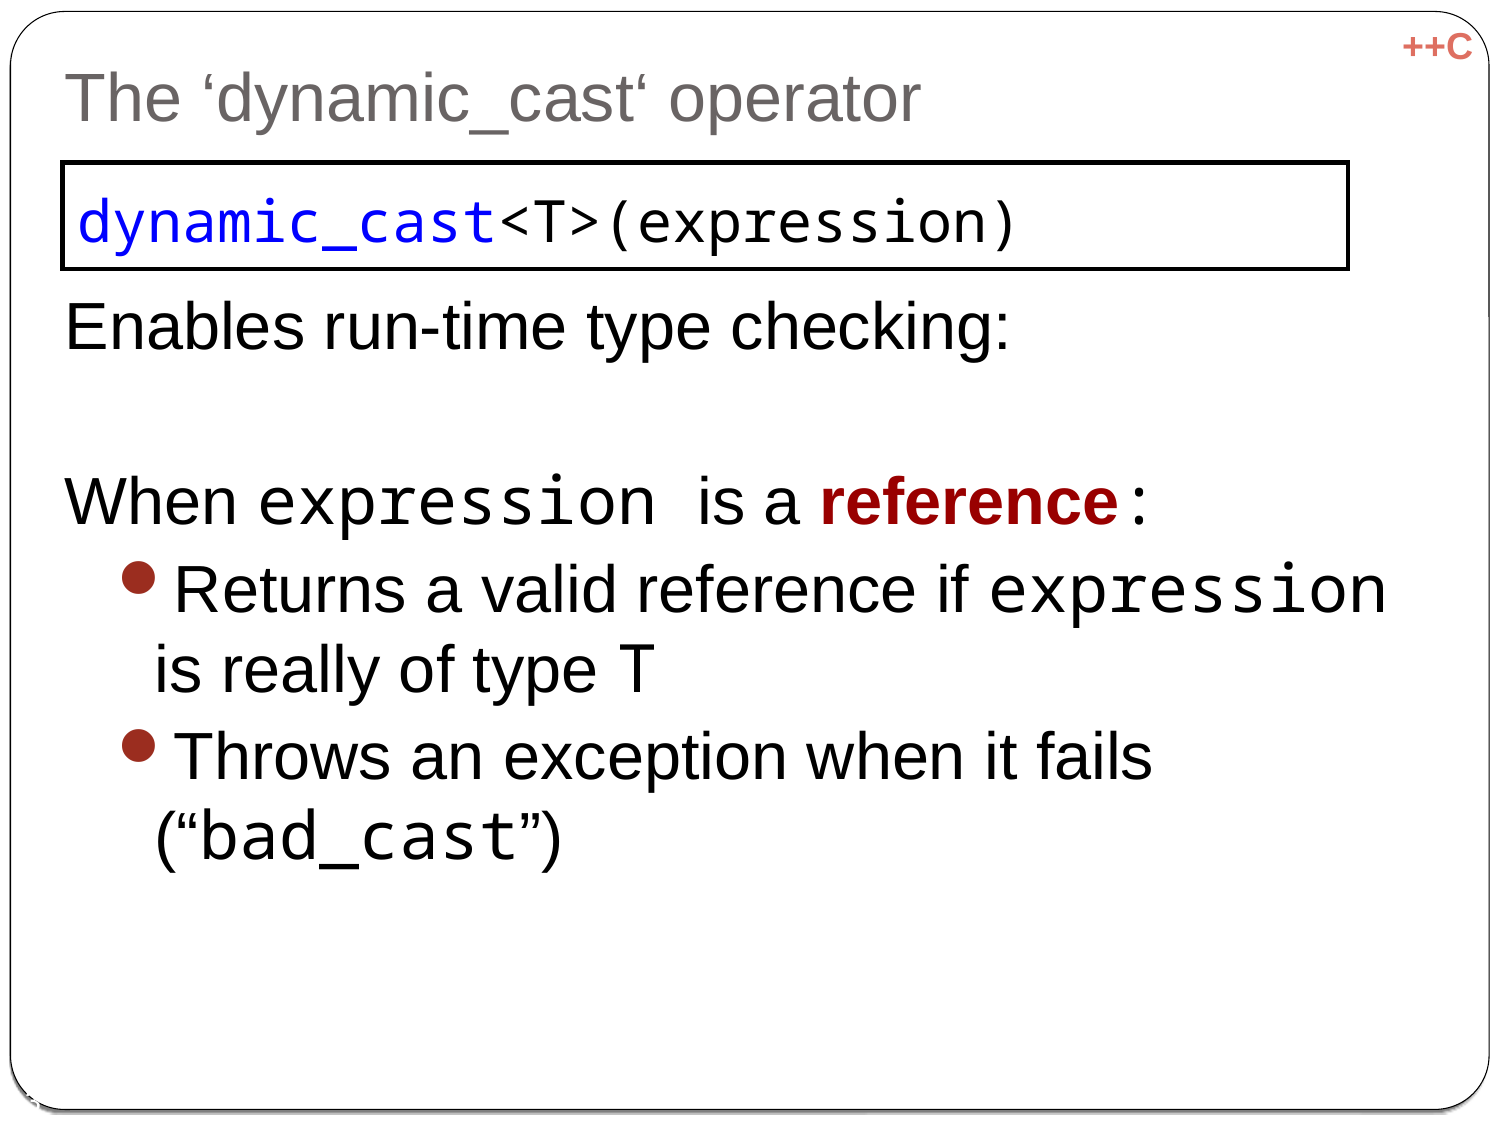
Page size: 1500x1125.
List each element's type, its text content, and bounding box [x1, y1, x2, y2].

list Enables run-time type checking: When expression is a reference: Returns a valid reference if expression is really of type T Throws an exception when it fails (“bad_cast”) [50, 275, 1450, 1088]
title The ‘dynamic_cast‘ operator [50, 45, 1450, 150]
slide_number <number> [0, 1074, 50, 1125]
text_box dynamic_cast<T>(expression) [62, 162, 1349, 269]
